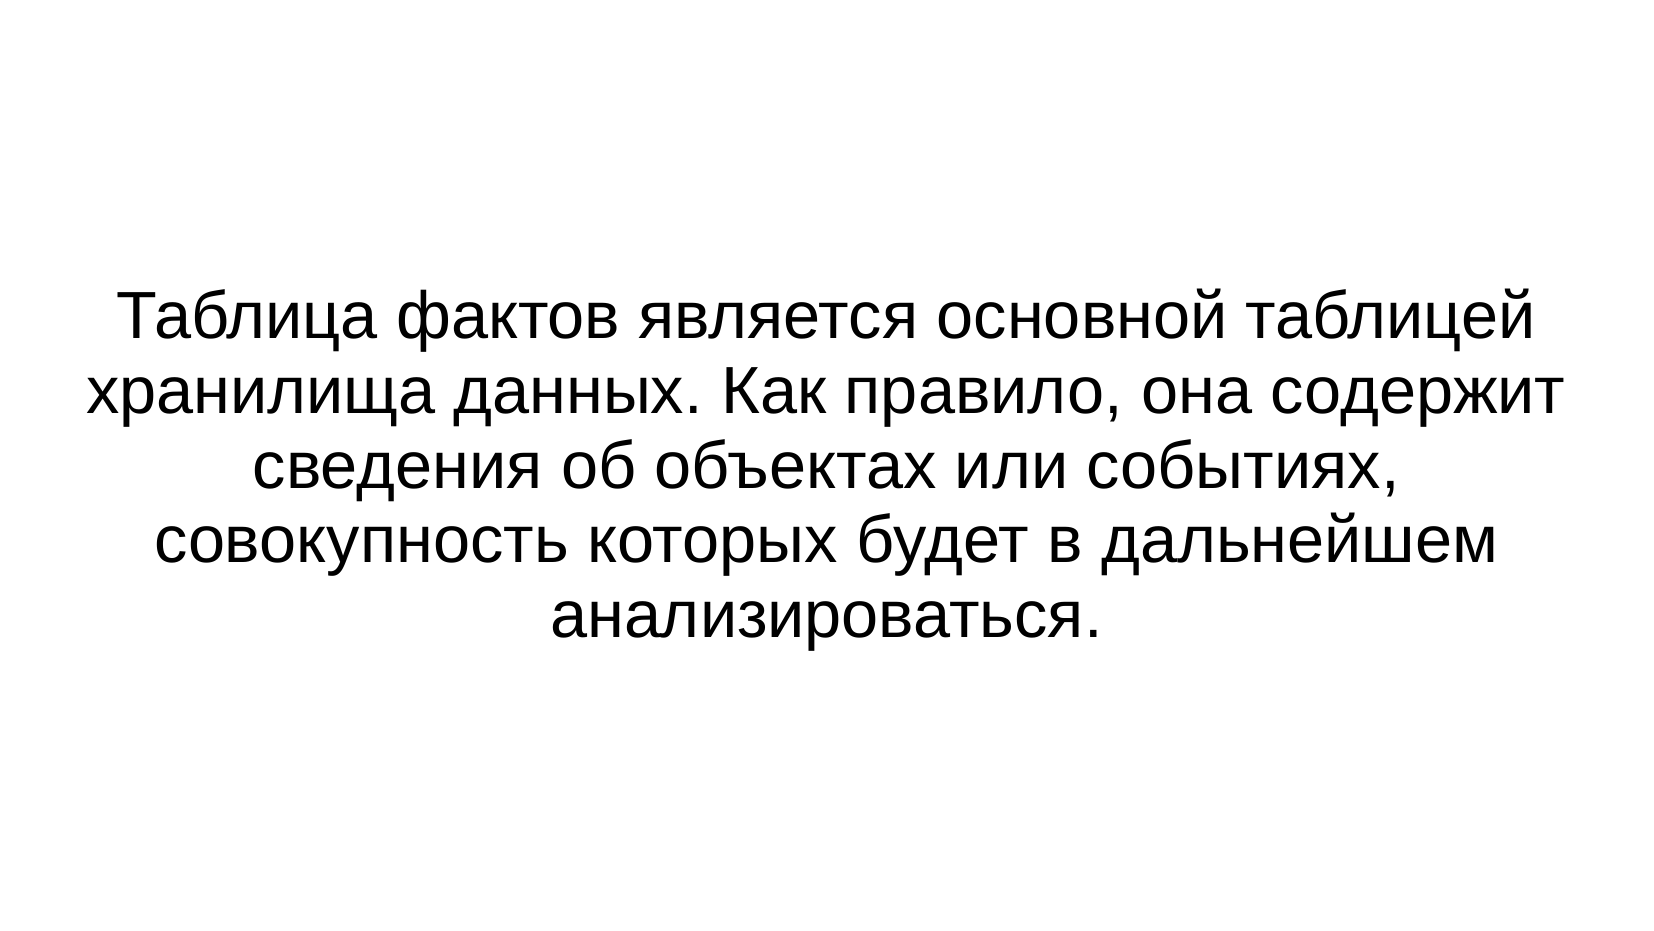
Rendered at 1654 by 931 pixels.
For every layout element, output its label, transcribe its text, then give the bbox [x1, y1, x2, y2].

subtitle Таблица фактов является основной таблицей хранилища данных. Как правило, она содержит сведения об объектах или событиях, совокупность которых будет в дальнейшем анализироваться. [82, 60, 1571, 871]
